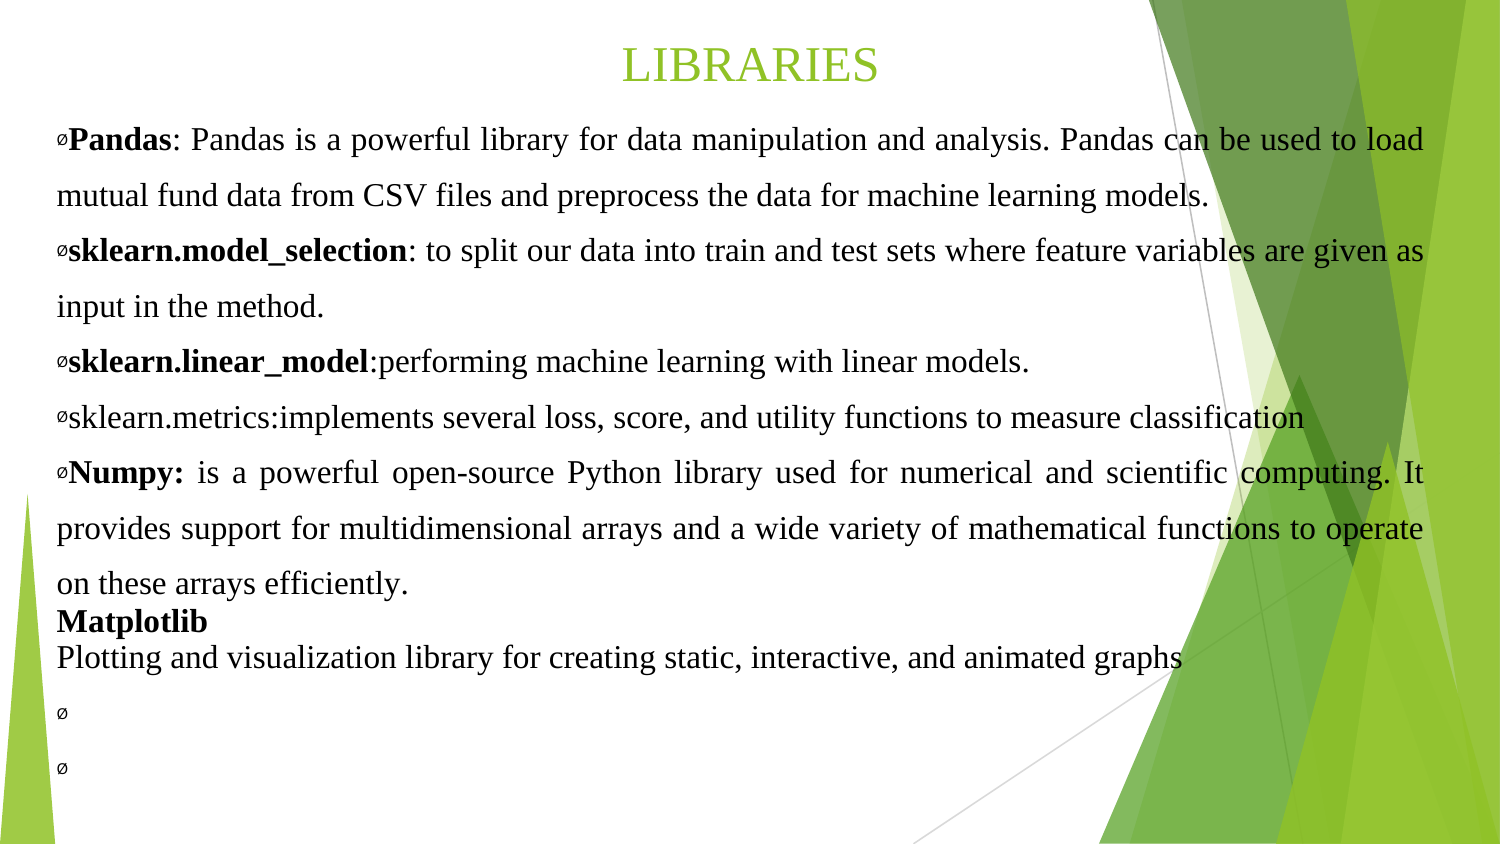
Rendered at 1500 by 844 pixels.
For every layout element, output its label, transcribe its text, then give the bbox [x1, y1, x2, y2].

title LIBRARIES [119, 24, 1382, 96]
text_box Pandas: Pandas is a powerful library for data manipulation and analysis. Pandas can be used to load mutual fund data from CSV files and preprocess the data for machine learning models. sklearn.model_selection: to split our data into train and test sets where feature variables are given as input in the method. sklearn.linear_model:performing machine learning with linear models. sklearn.metrics:implements several loss, score, and utility functions to measure classification Numpy: is a powerful open-source Python library used for numerical and scientific computing. It provides support for multidimensional arrays and a wide variety of mathematical functions to operate on these arrays efficiently. Matplotlib Plotting and visualization library for creating static, interactive, and animated graphs [41, 95, 1446, 364]
